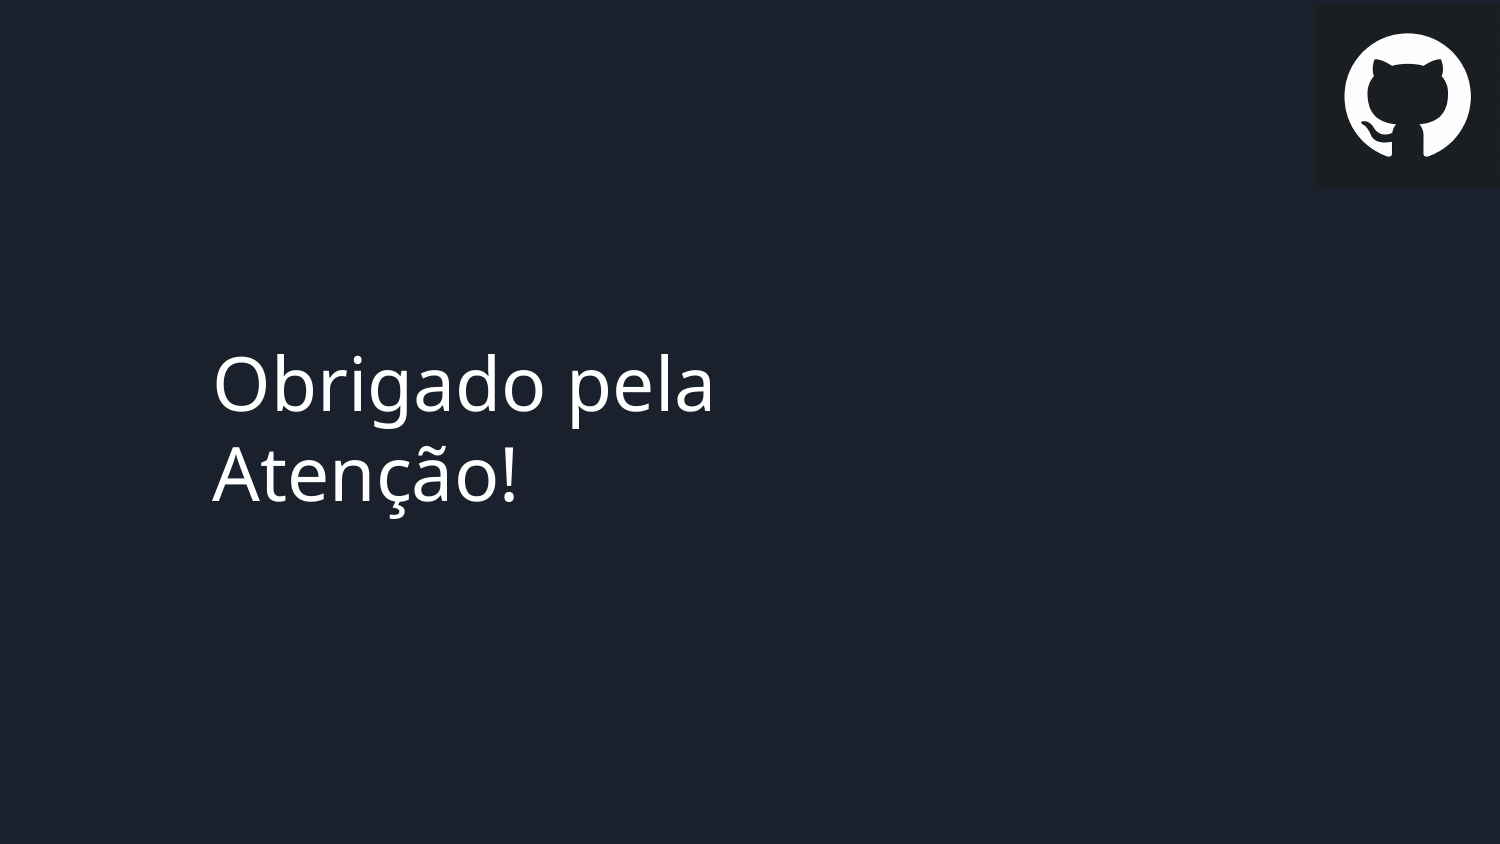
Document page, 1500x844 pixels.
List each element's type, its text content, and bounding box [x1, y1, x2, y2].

text_box Obrigado pela Atenção! [197, 321, 1034, 532]
picture [1315, 4, 1500, 189]
